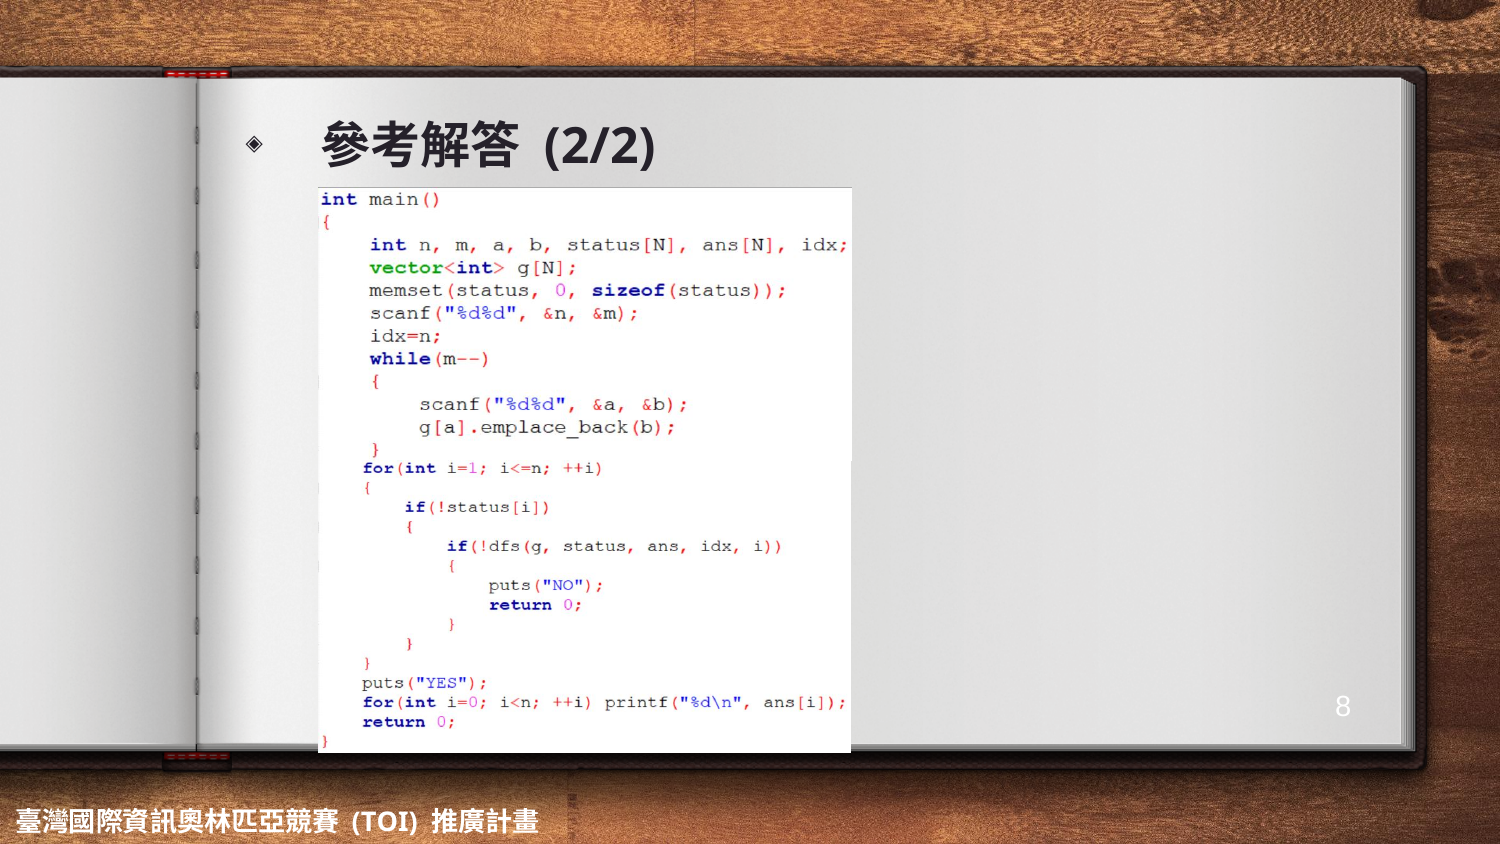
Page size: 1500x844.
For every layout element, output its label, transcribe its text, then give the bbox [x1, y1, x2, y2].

text_box 參考解答 (2/2) [230, 98, 1055, 188]
text_box <編號> [1320, 672, 1386, 737]
picture [0, 0, 1500, 844]
